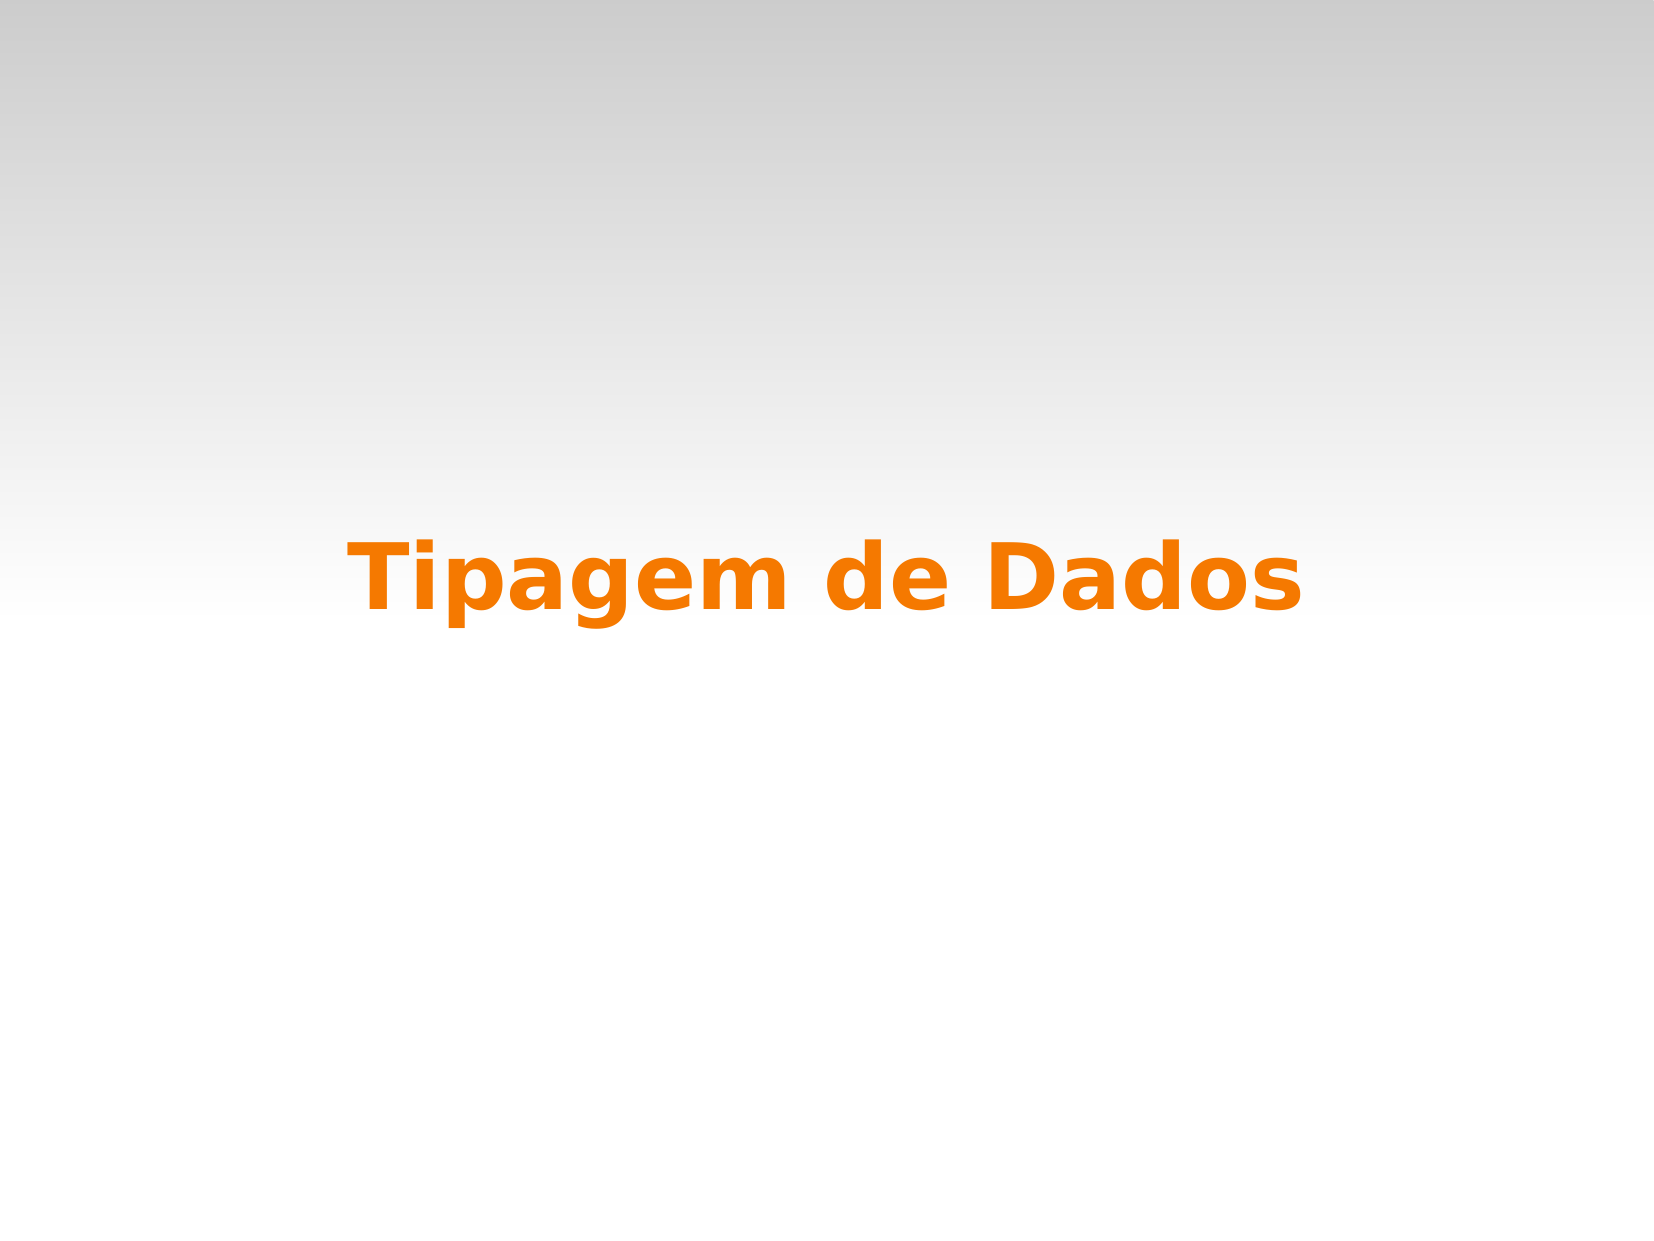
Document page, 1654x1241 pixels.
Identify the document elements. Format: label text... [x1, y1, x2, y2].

title Tipagem de Dados [82, 474, 1571, 682]
